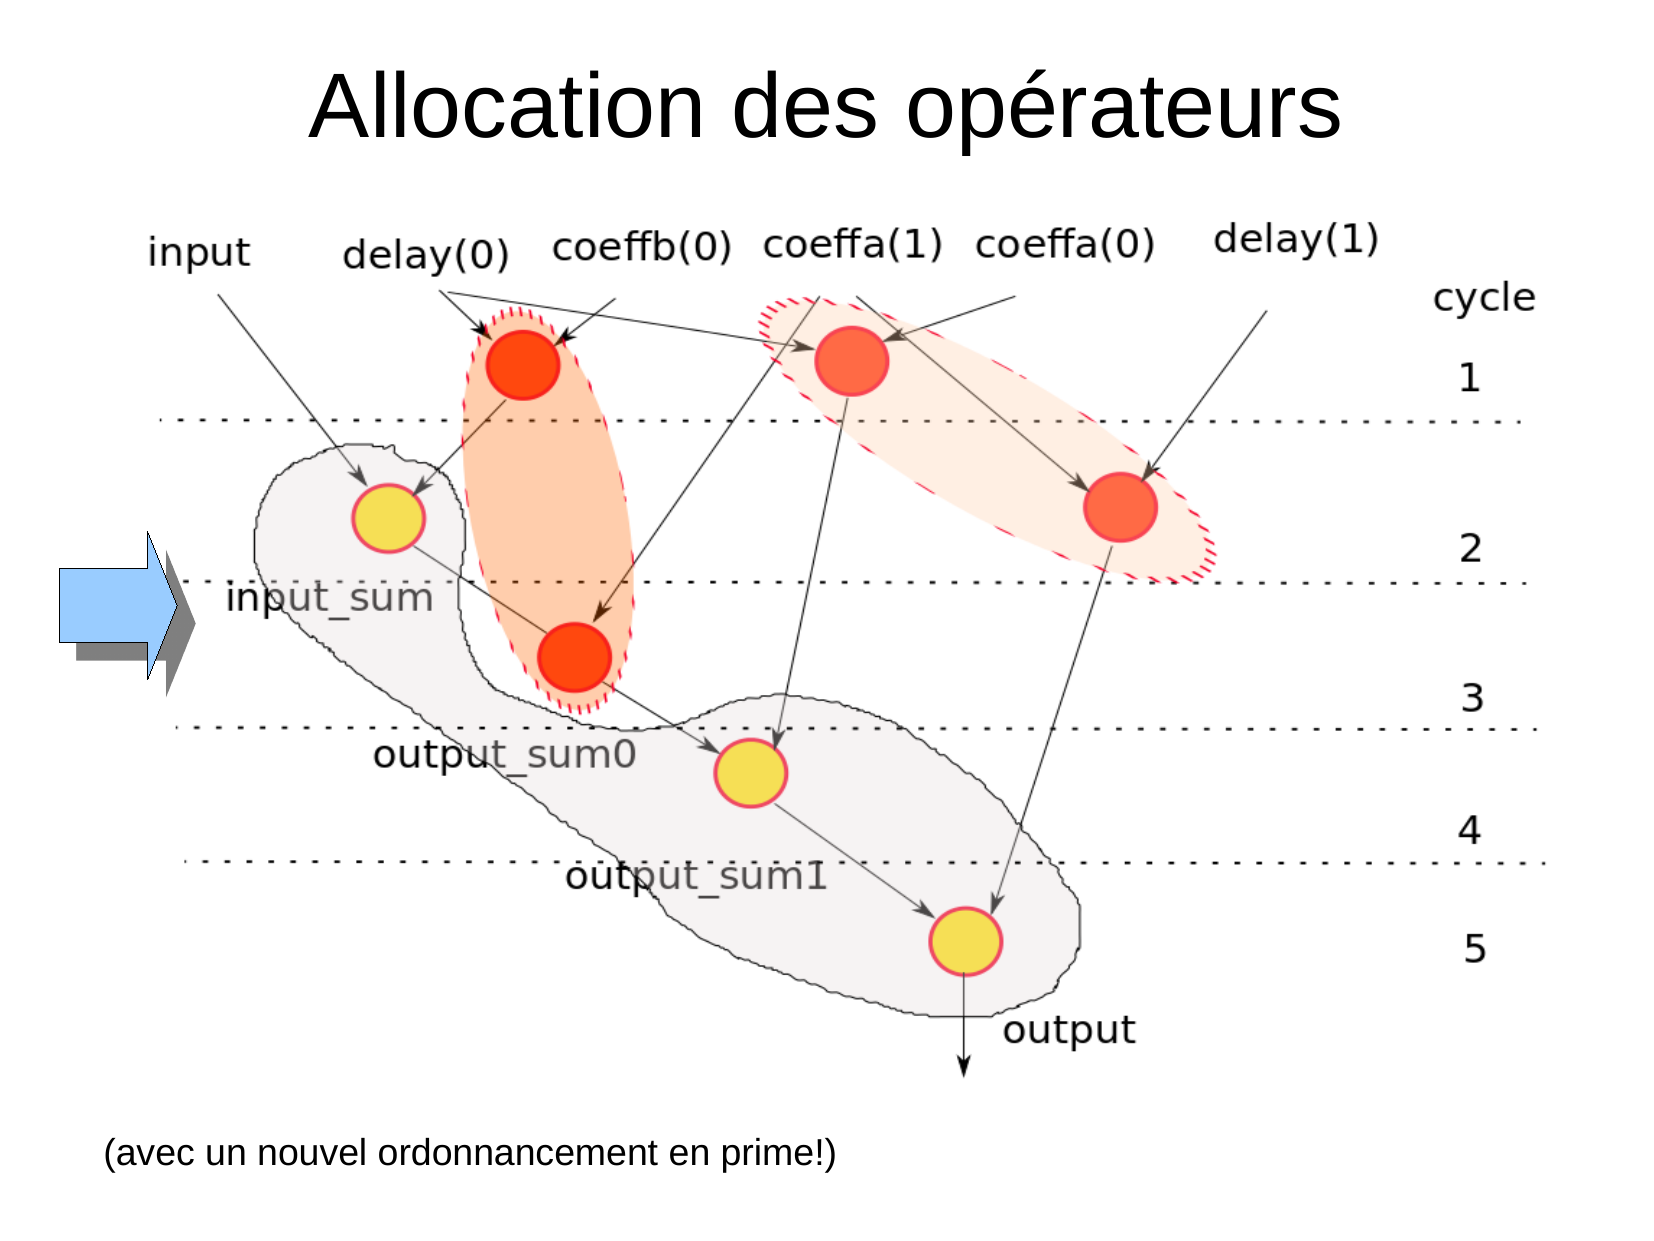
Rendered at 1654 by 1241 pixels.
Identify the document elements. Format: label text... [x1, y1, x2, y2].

picture [59, 195, 1580, 1211]
text_box [59, 531, 178, 680]
text_box (avec un nouvel ordonnancement en prime!) [88, 1124, 853, 1182]
title Allocation des opérateurs [82, 9, 1571, 195]
